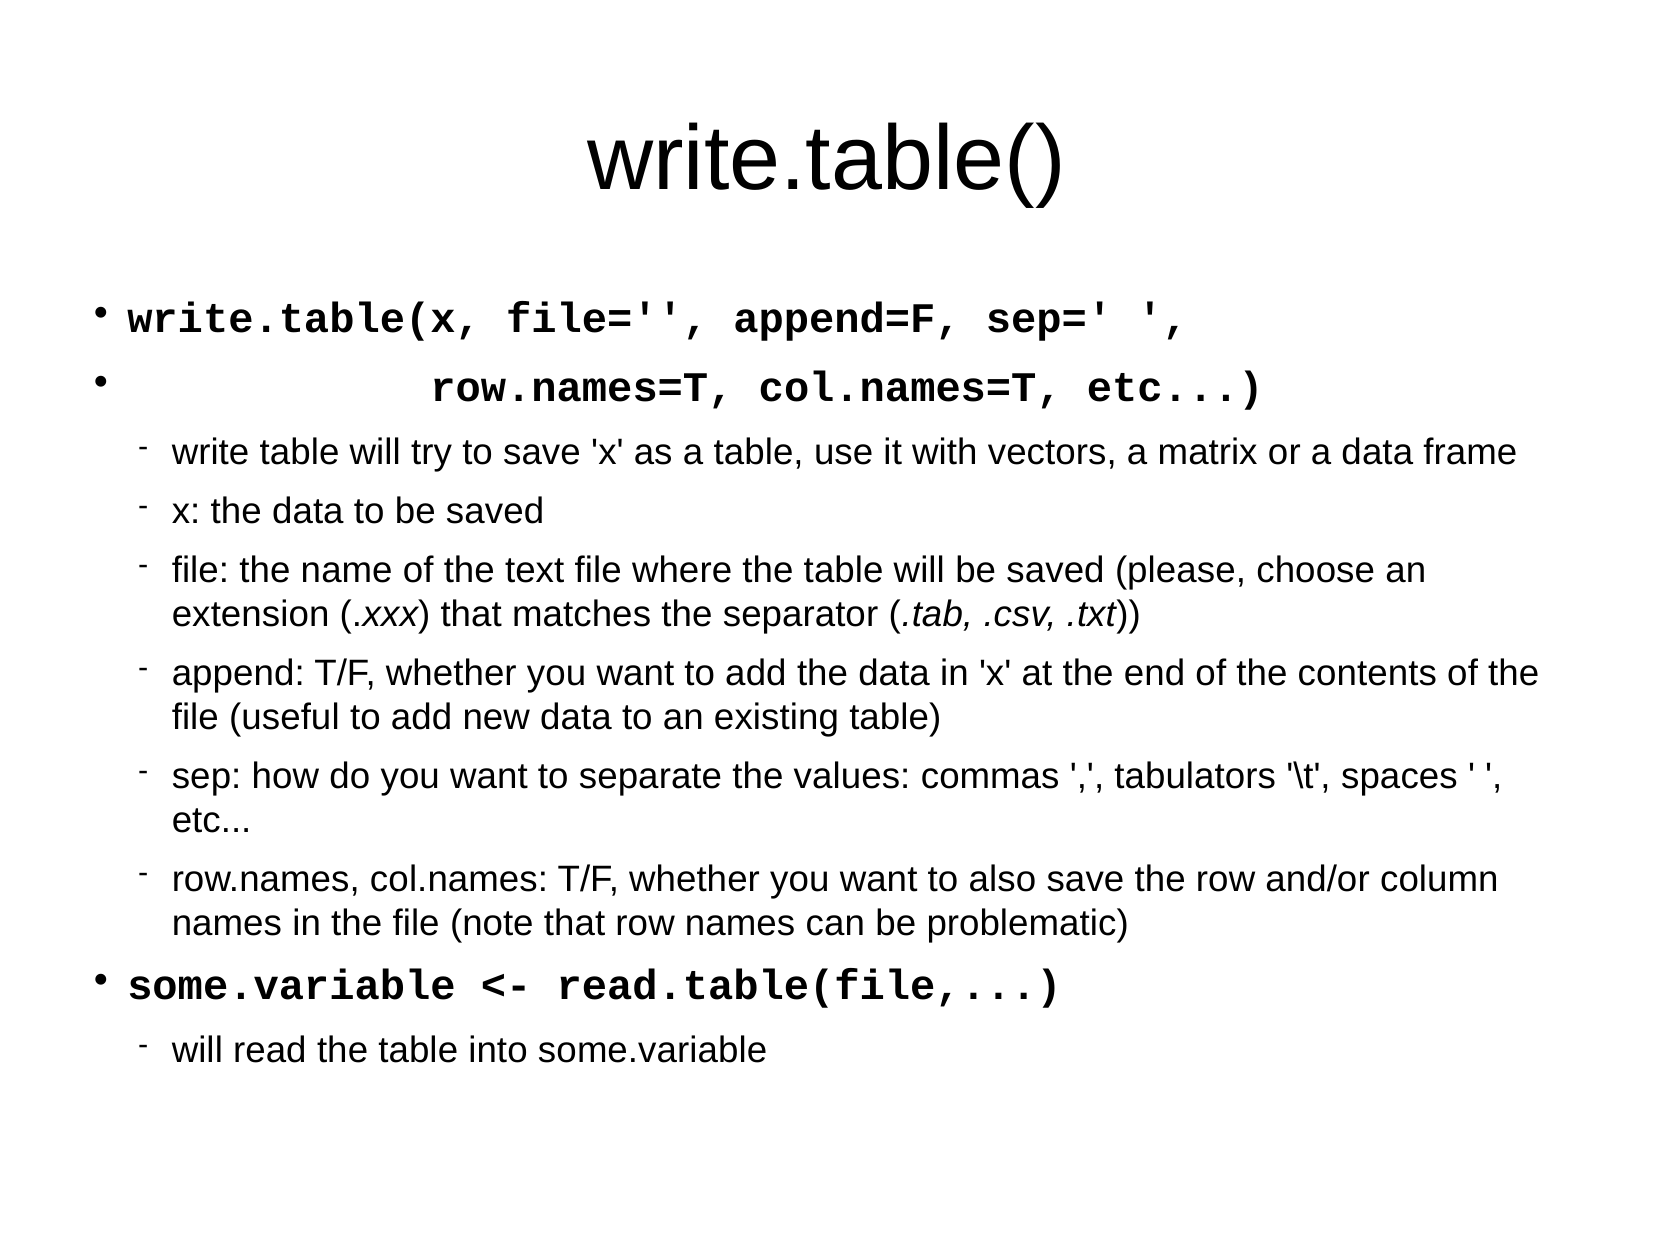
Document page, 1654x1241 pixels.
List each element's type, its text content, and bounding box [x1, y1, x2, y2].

text_box write.table(x, file='', append=F, sep=' ', row.names=T, col.names=T, etc...) write table will try to save 'x' as a table, use it with vectors, a matrix or a data frame x: the data to be saved file: the name of the text file where the table will be saved (please, choose an extension (.xxx) that matches the separator (.tab, .csv, .txt)) append: T/F, whether you want to add the data in 'x' at the end of the contents of the file (useful to add new data to an existing table) sep: how do you want to separate the values: commas ',', tabulators '\t', spaces ' ', etc... row.names, col.names: T/F, whether you want to also save the row and/or column names in the file (note that row names can be problematic) some.variable <- read.table(file,...) will read the table into some.variable [82, 290, 1571, 1087]
text_box write.table() [82, 49, 1571, 257]
